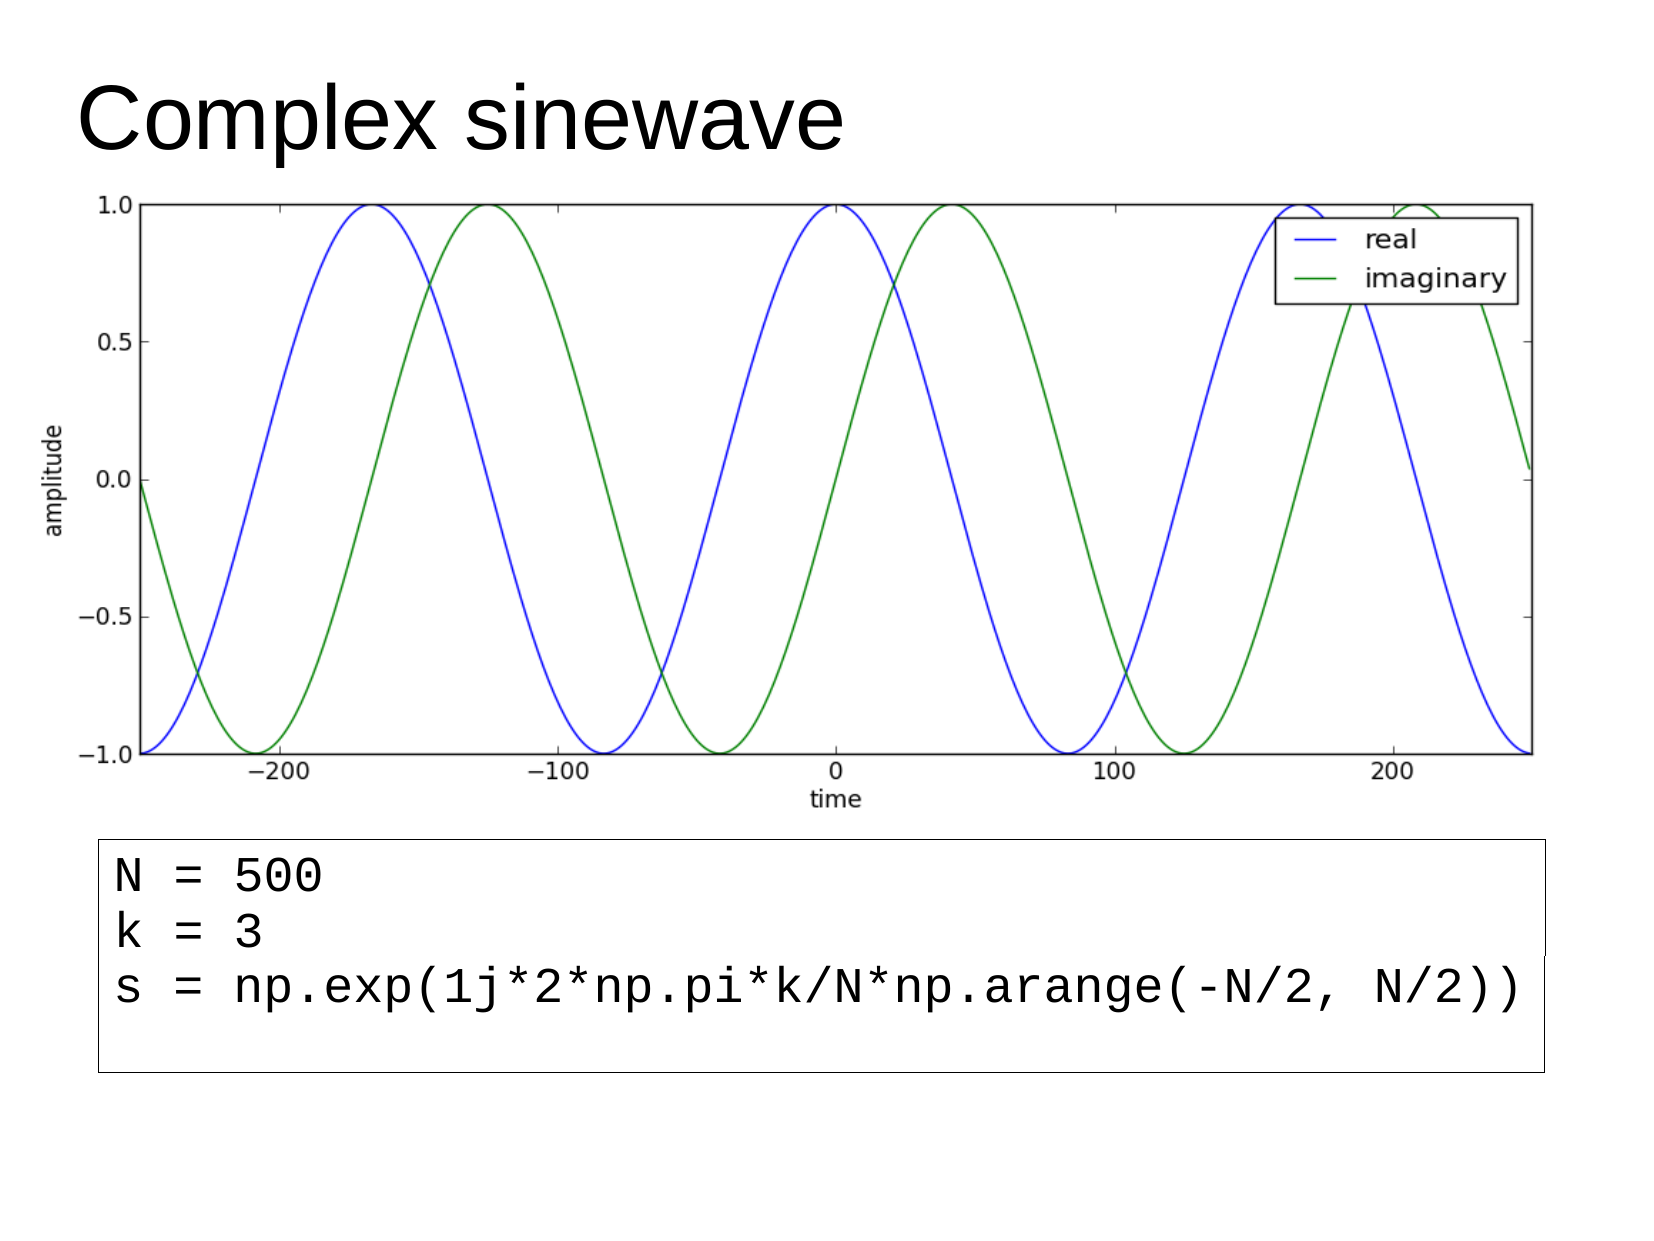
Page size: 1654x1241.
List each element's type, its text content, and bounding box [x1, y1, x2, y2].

title Complex sinewave [76, 13, 1565, 222]
text_box N = 500 k = 3 s = np.exp(1j*2*np.pi*k/N*np.arange(-N/2, N/2)) [98, 839, 1546, 1073]
picture [40, 184, 1563, 817]
